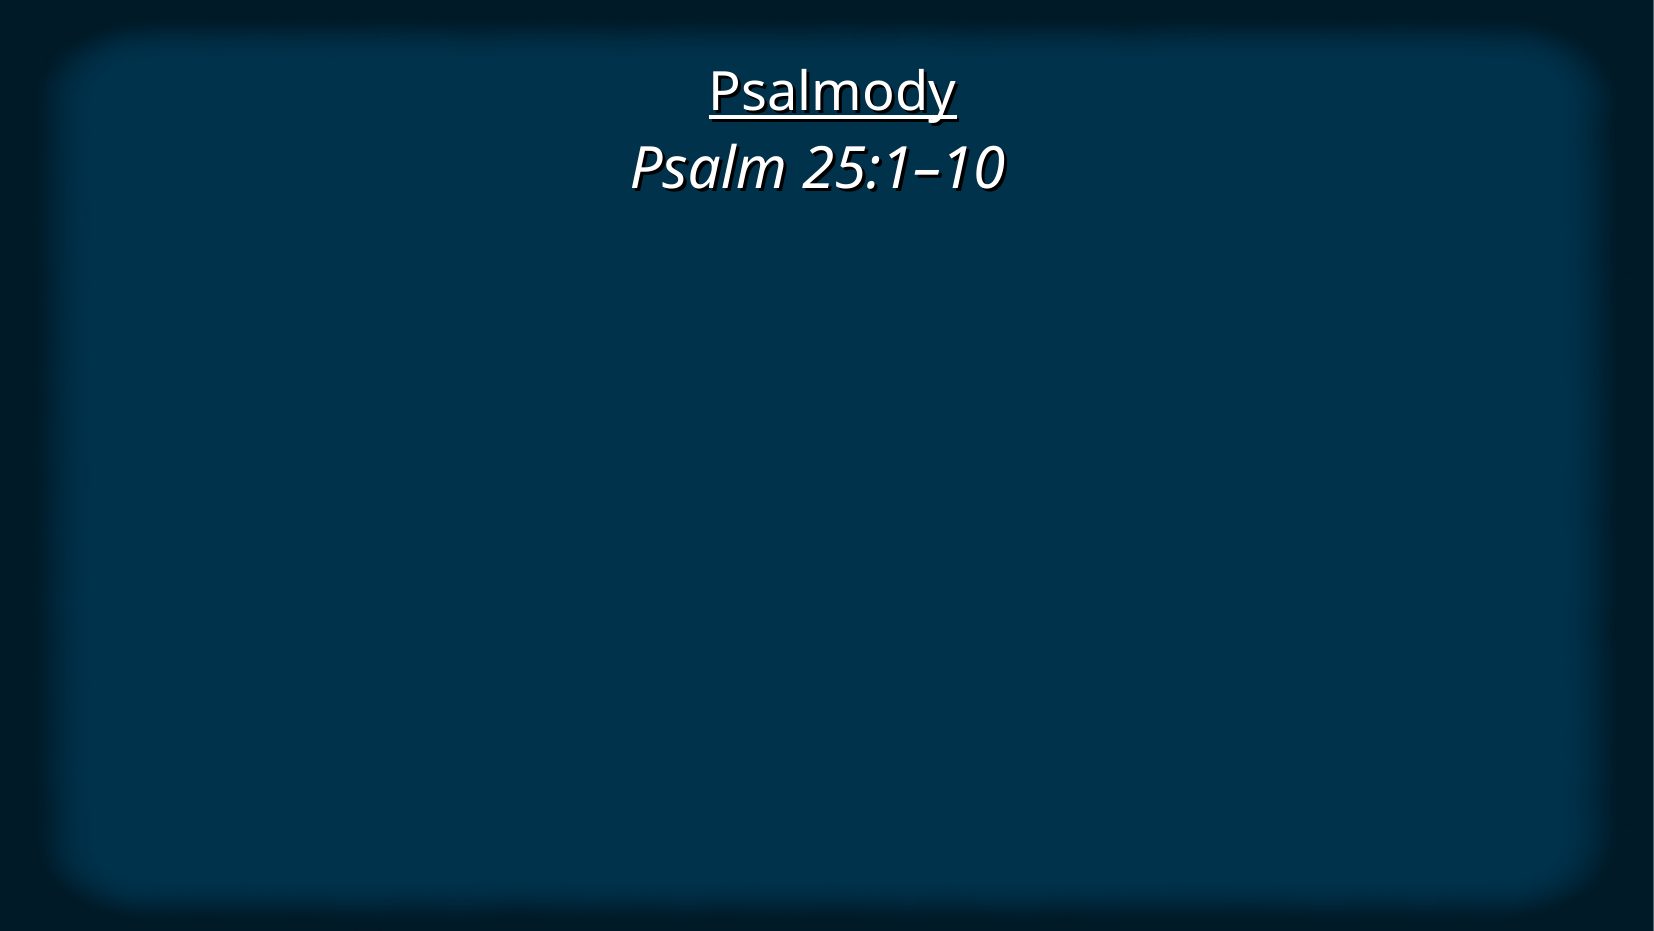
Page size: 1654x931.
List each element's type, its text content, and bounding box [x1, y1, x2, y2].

text_box Psalmody Psalm 25:1–10 [75, 45, 1591, 209]
picture [0, 0, 1654, 931]
